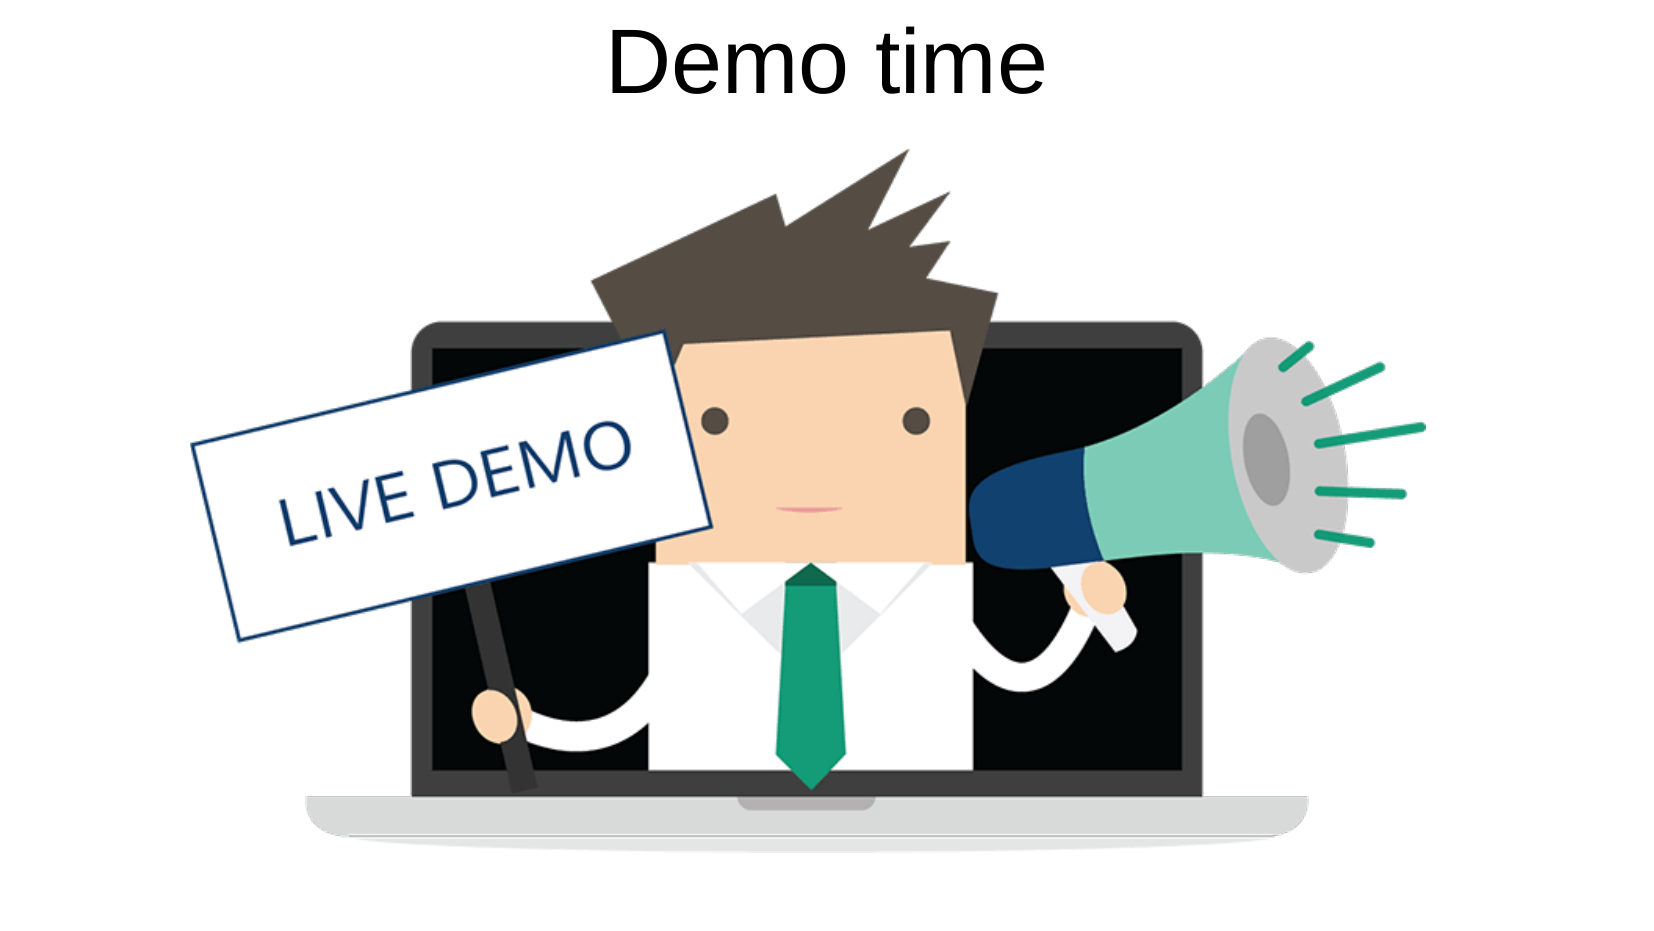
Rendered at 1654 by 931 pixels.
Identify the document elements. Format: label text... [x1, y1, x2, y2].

picture [190, 149, 1426, 854]
title Demo time [82, 0, 1571, 140]
